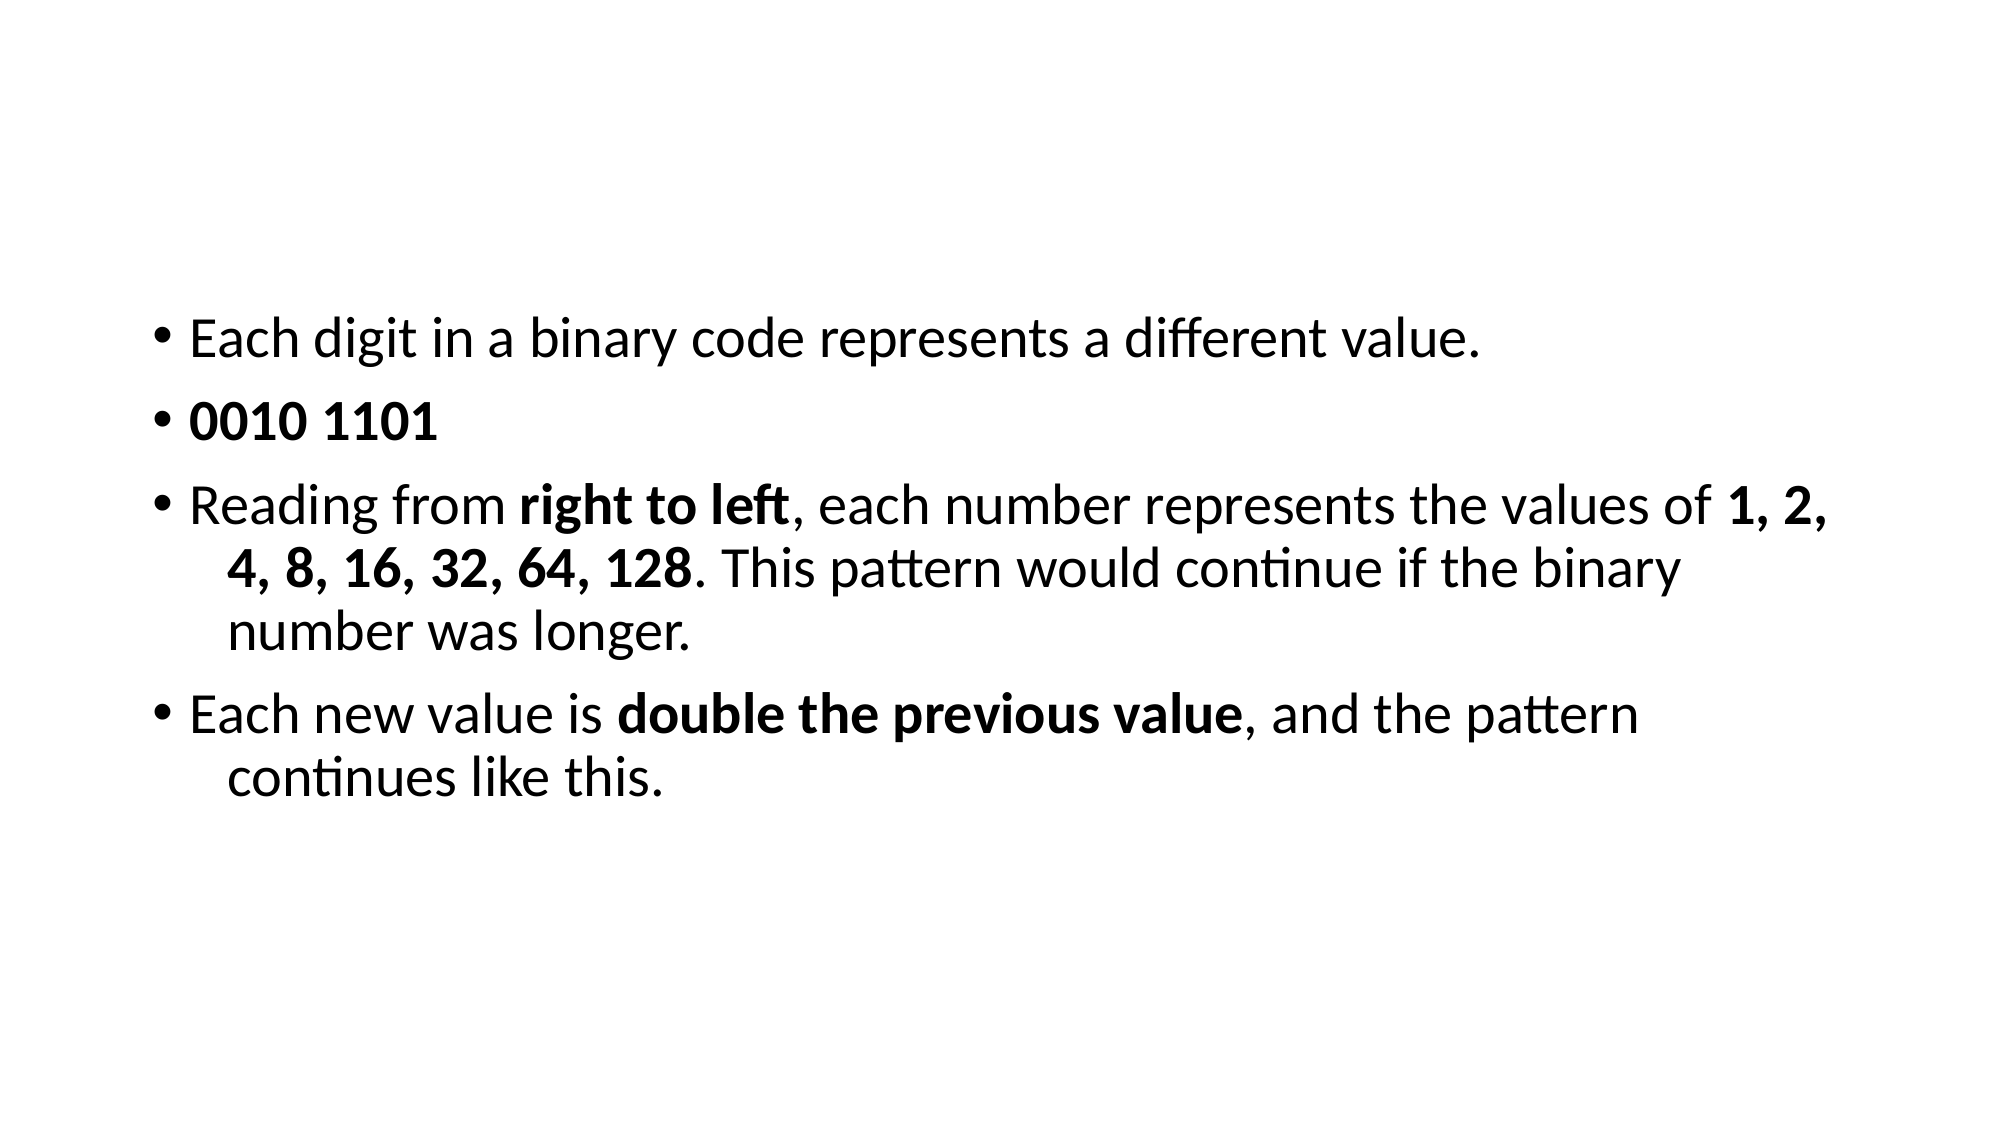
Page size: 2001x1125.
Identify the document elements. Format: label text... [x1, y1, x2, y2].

list Each digit in a binary code represents a different value. 0010 1101 Reading from right to left, each number represents the values of 1, 2, 4, 8, 16, 32, 64, 128. This pattern would continue if the binary number was longer. Each new value is double the previous value, and the pattern continues like this. [137, 299, 1863, 1014]
